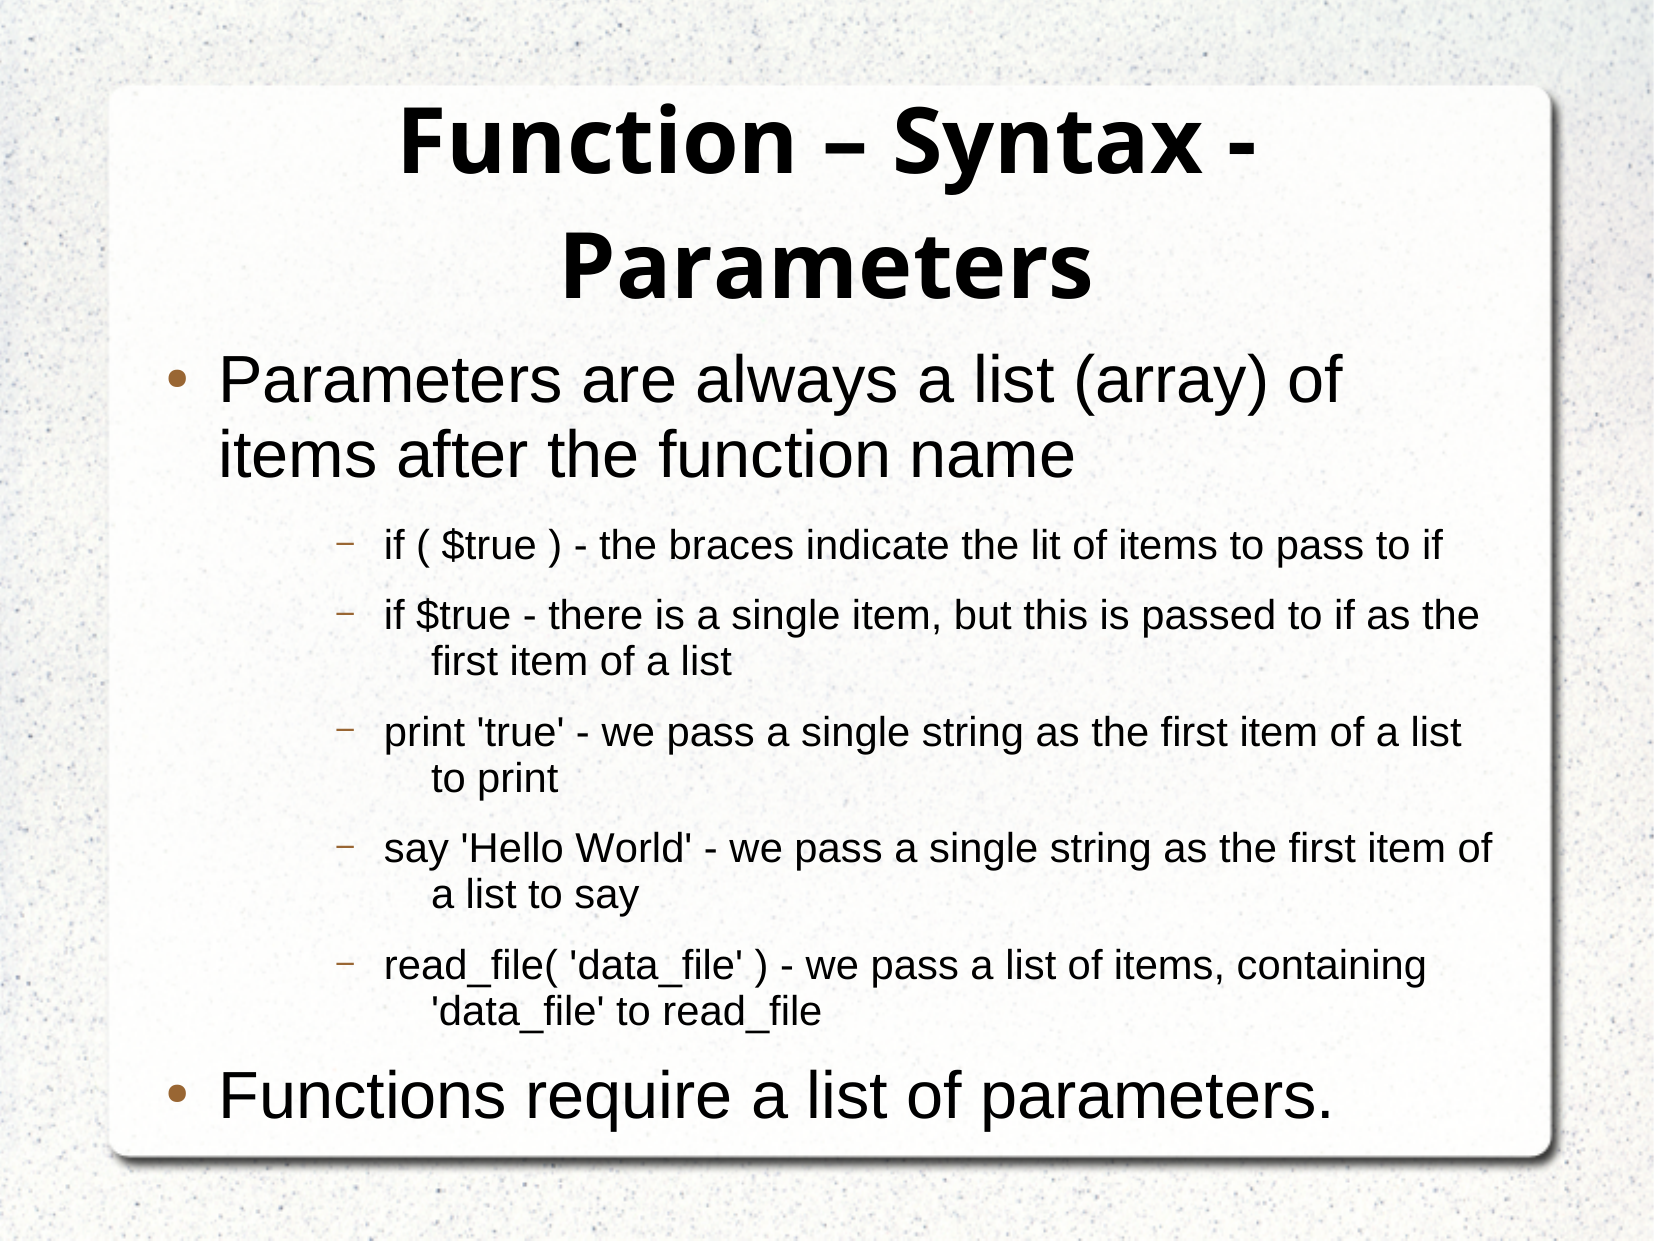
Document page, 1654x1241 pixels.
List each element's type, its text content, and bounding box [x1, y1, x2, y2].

picture [0, 0, 1654, 1241]
title Function – Syntax - Parameters [118, 96, 1536, 304]
list Parameters are always a list (array) of items after the function name if ( $true ) - the braces indicate the lit of items to pass to if if $true - there is a single item, but this is passed to if as the first item of a list print 'true' - we pass a single string as the first item of a list to print say 'Hello World' - we pass a single string as the first item of a list to say read_file( 'data_file' ) - we pass a list of items, containing 'data_file' to read_file Functions require a list of parameters. [147, 342, 1506, 1133]
